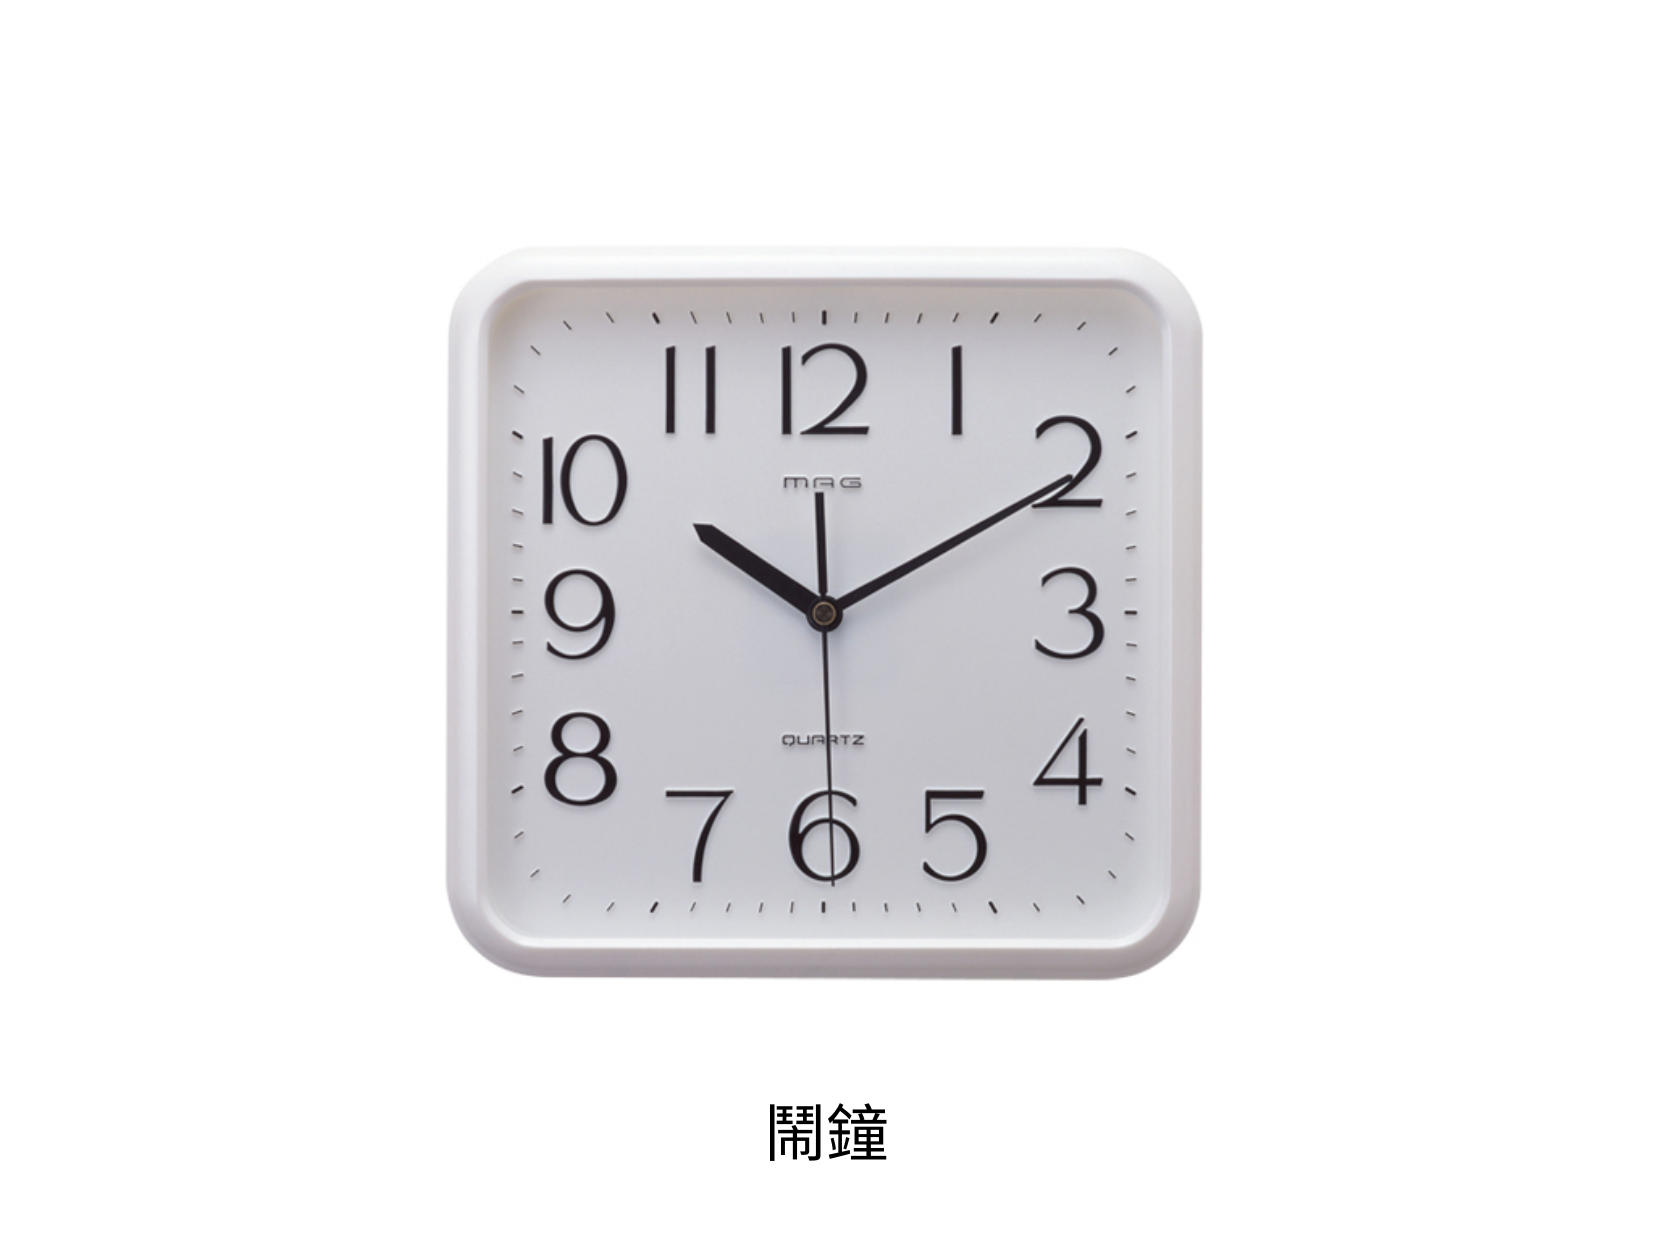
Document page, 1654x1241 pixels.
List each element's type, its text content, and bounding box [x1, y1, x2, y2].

title 鬧鐘 [82, 1025, 1571, 1233]
picture [0, 0, 1654, 1241]
